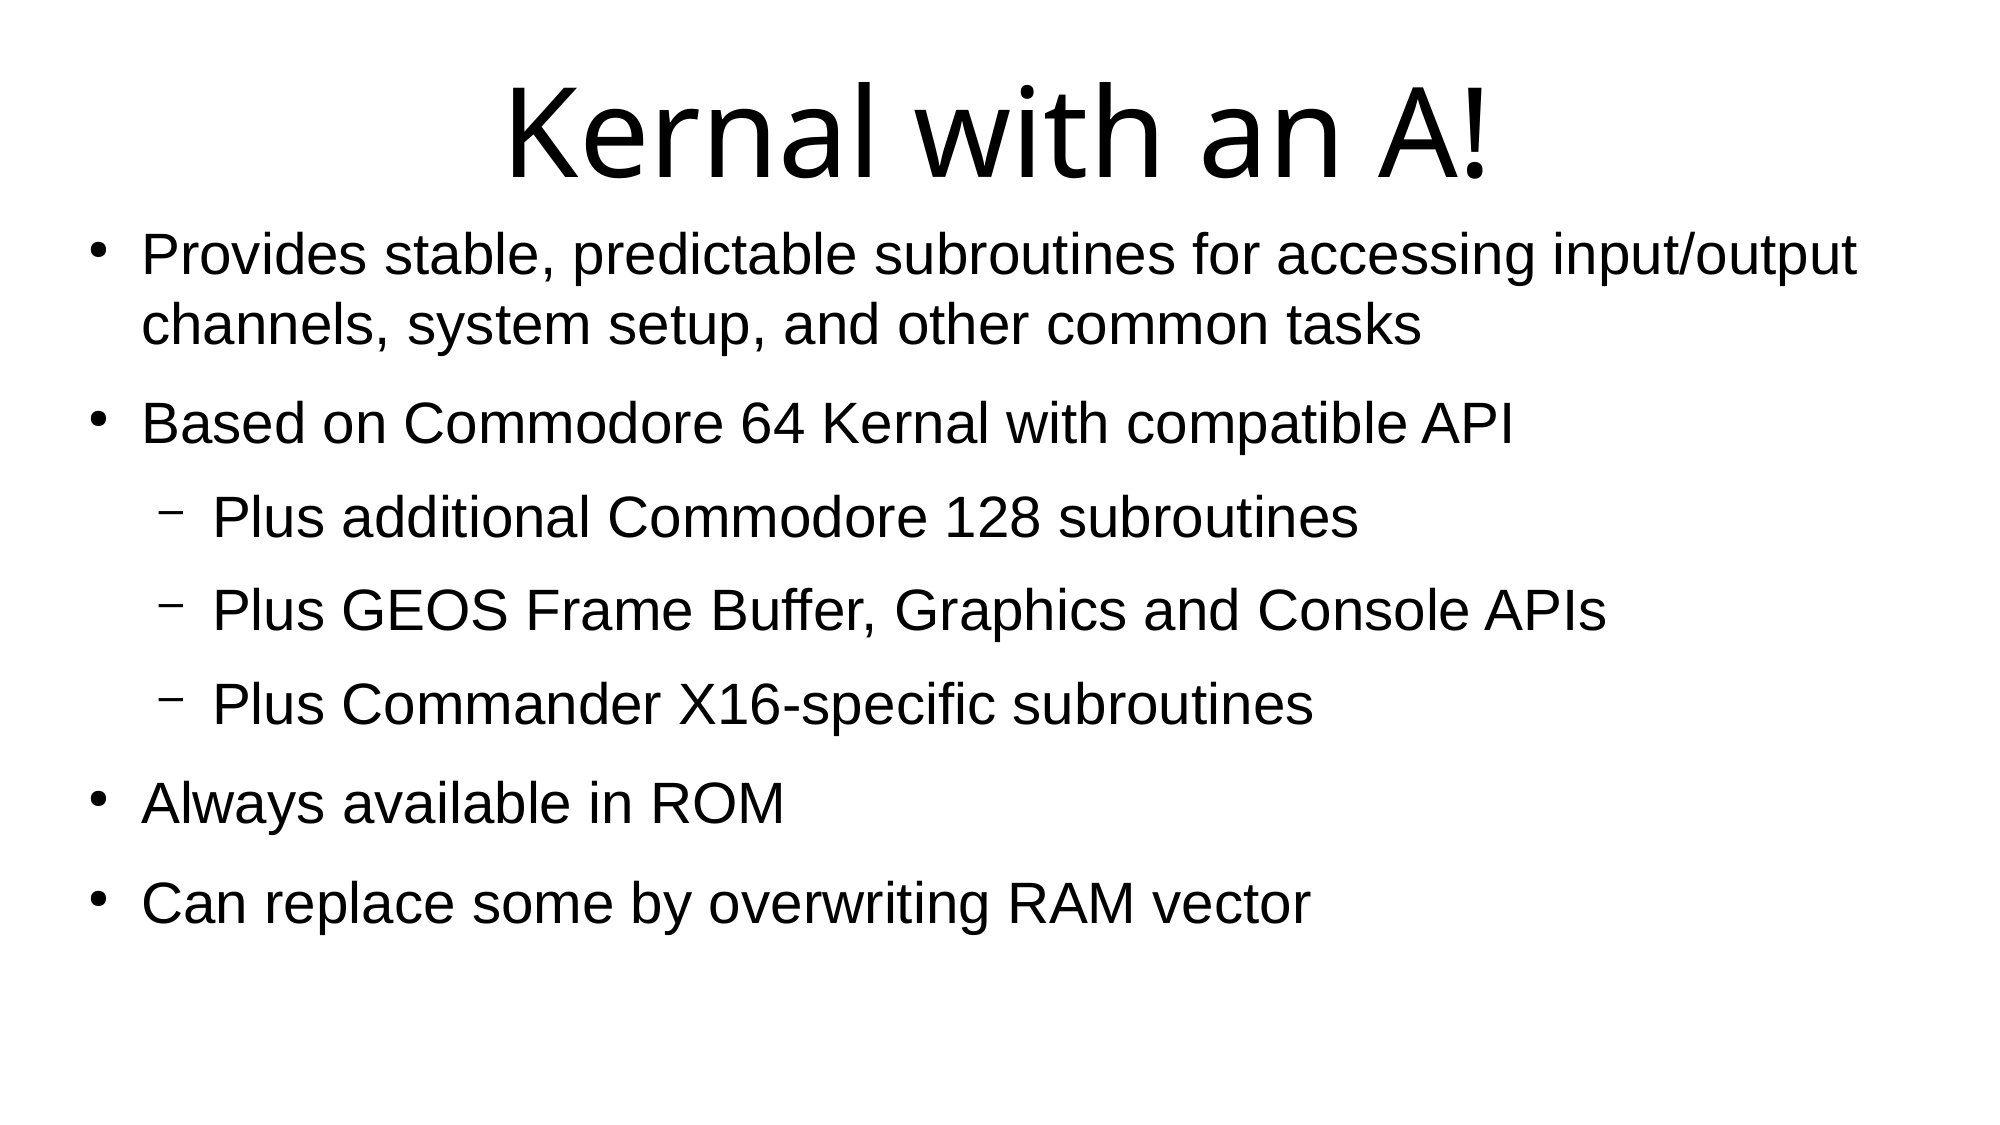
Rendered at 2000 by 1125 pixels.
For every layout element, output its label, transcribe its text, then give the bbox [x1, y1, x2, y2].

title Kernal with an A! [30, 59, 1966, 215]
list Provides stable, predictable subroutines for accessing input/output channels, system setup, and other common tasks Based on Commodore 64 Kernal with compatible API Plus additional Commodore 128 subroutines Plus GEOS Frame Buffer, Graphics and Console APIs Plus Commander X16-specific subroutines Always available in ROM Can replace some by overwriting RAM vector [55, 215, 1963, 1063]
